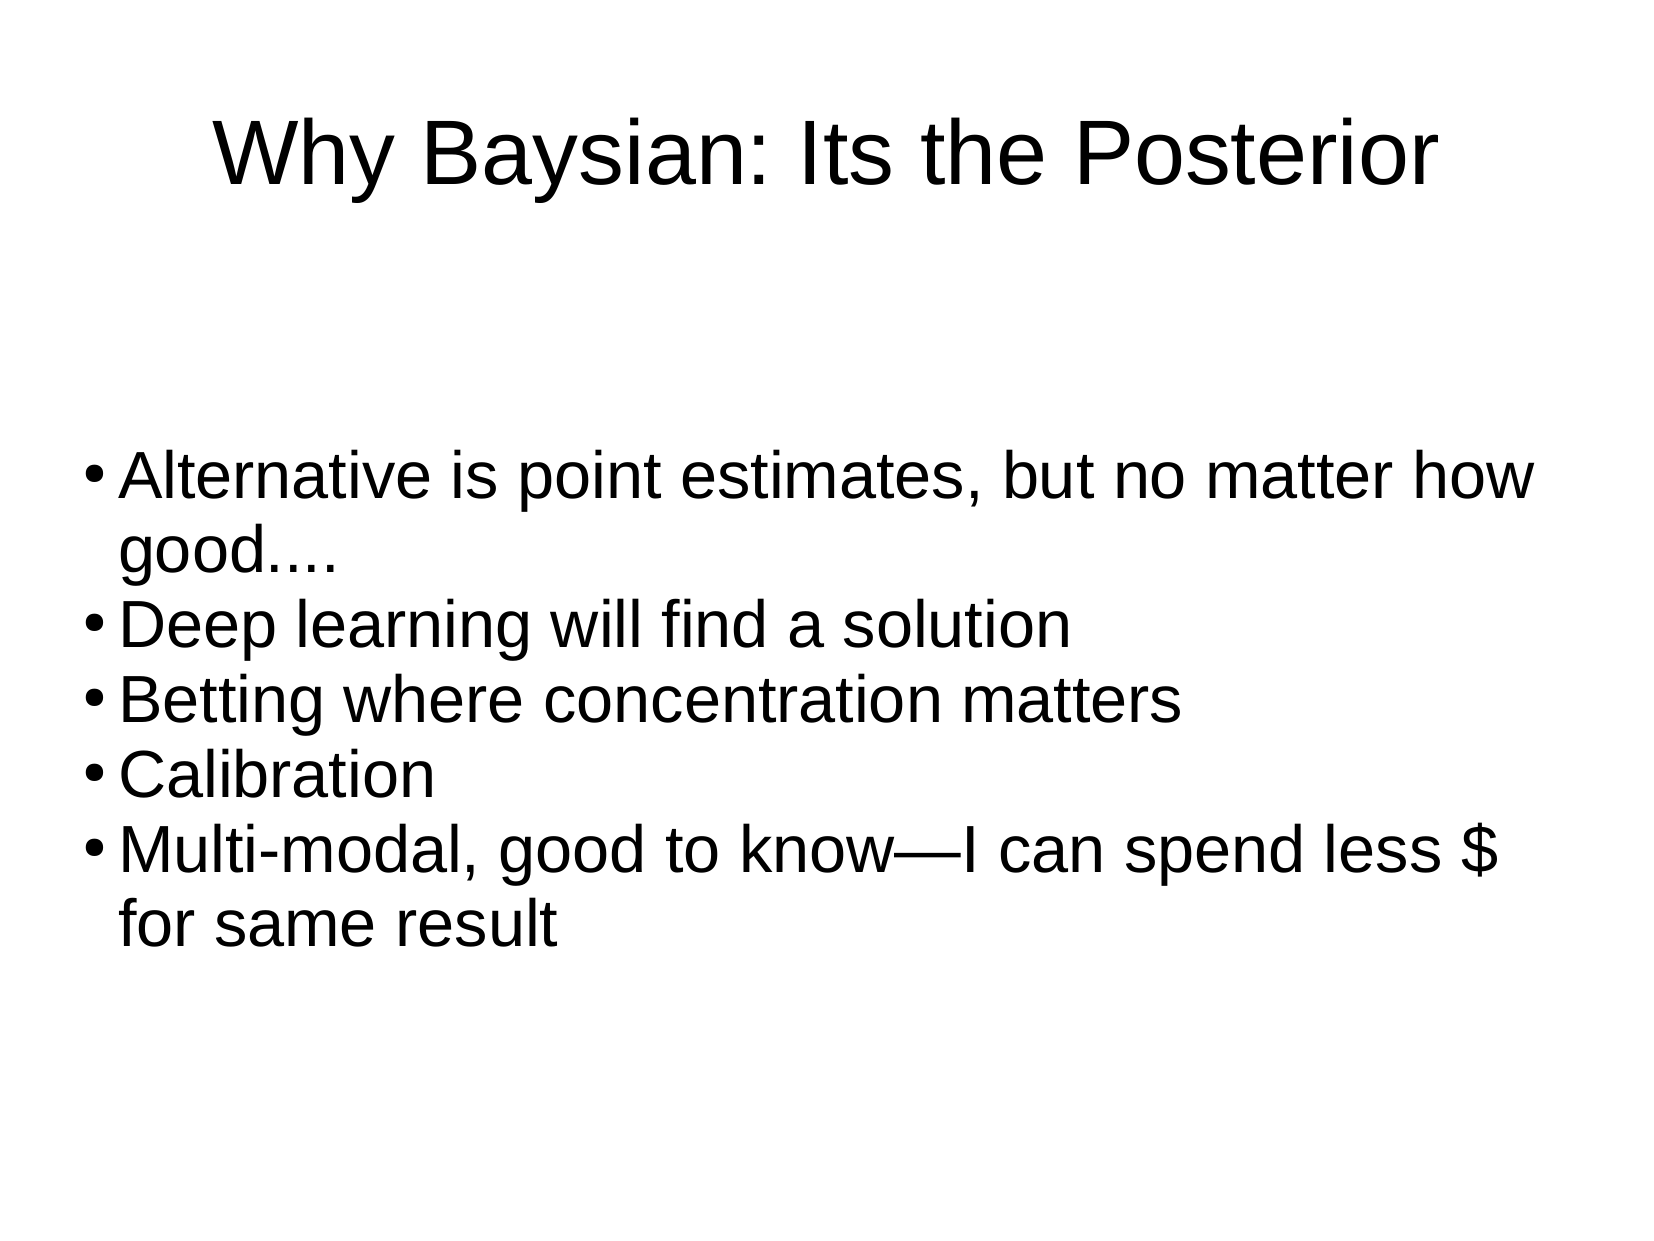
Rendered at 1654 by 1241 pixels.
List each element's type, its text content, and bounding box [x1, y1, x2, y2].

title Why Baysian: Its the Posterior [82, 49, 1571, 257]
subtitle Alternative is point estimates, but no matter how good.... Deep learning will find a solution Betting where concentration matters Calibration Multi-modal, good to know—I can spend less $ for same result [82, 290, 1571, 1109]
